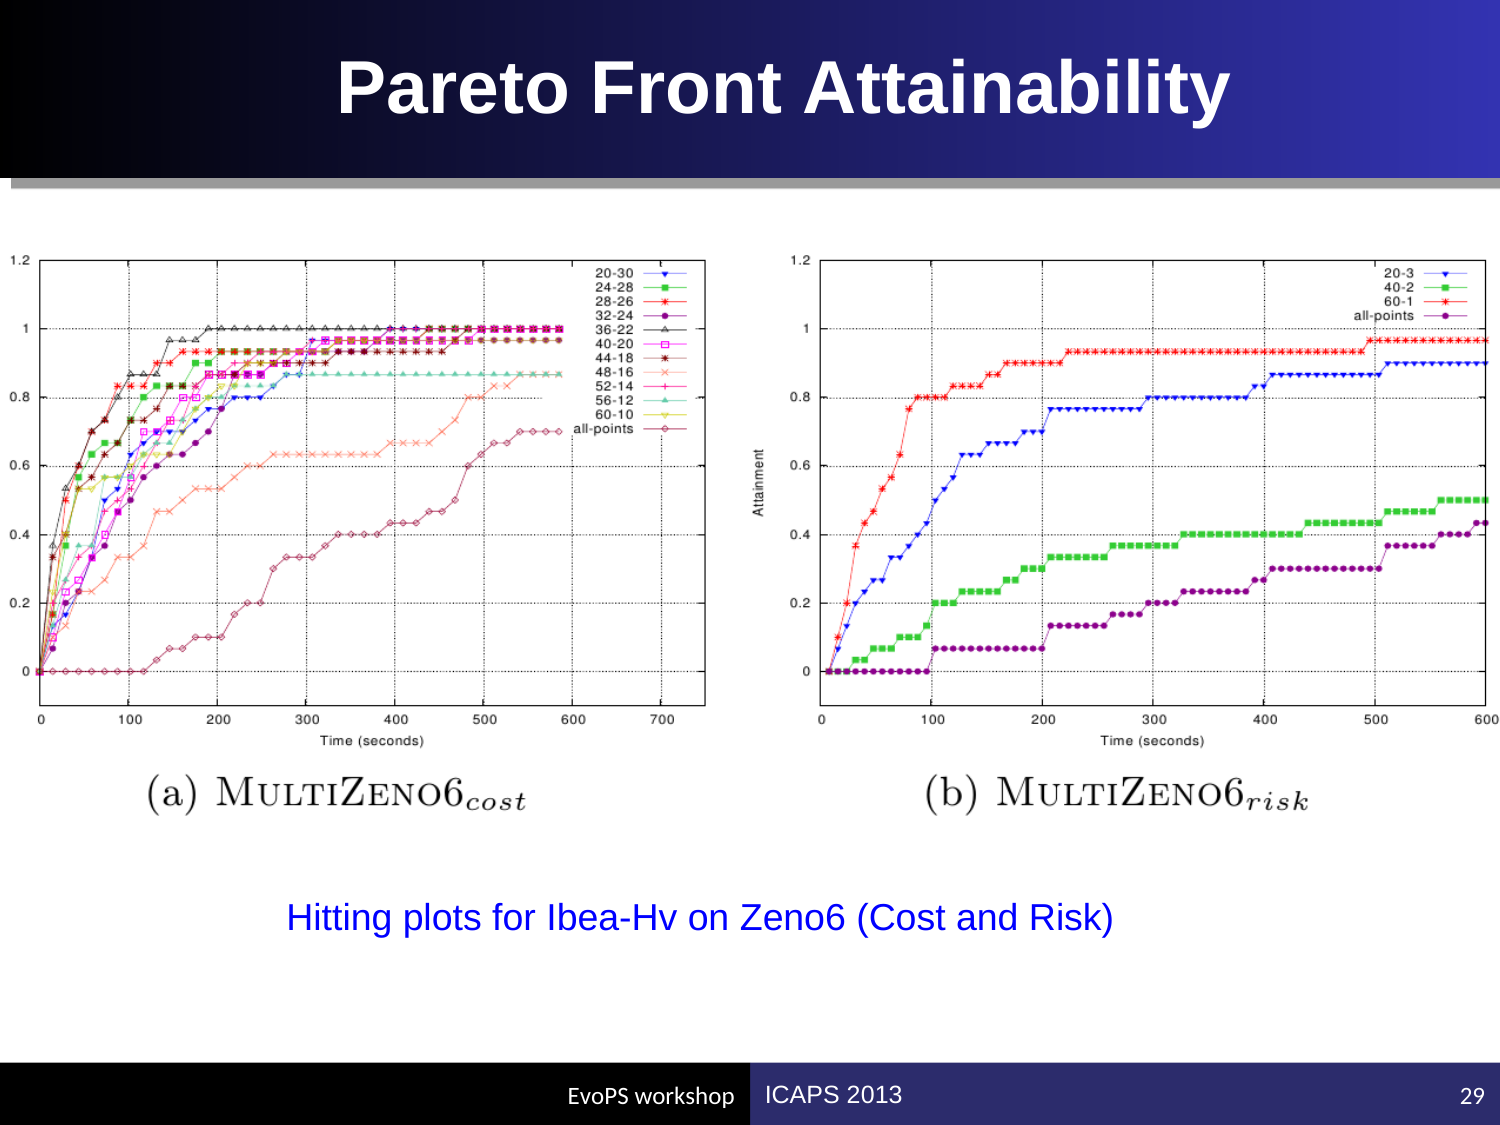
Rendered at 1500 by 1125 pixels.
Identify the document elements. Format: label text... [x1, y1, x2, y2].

text_box Pareto Front Attainability [322, 31, 1288, 137]
text_box Hitting plots for Ibea-Hv on Zeno6 (Cost and Risk) [271, 885, 1382, 946]
picture [4, 234, 1500, 830]
